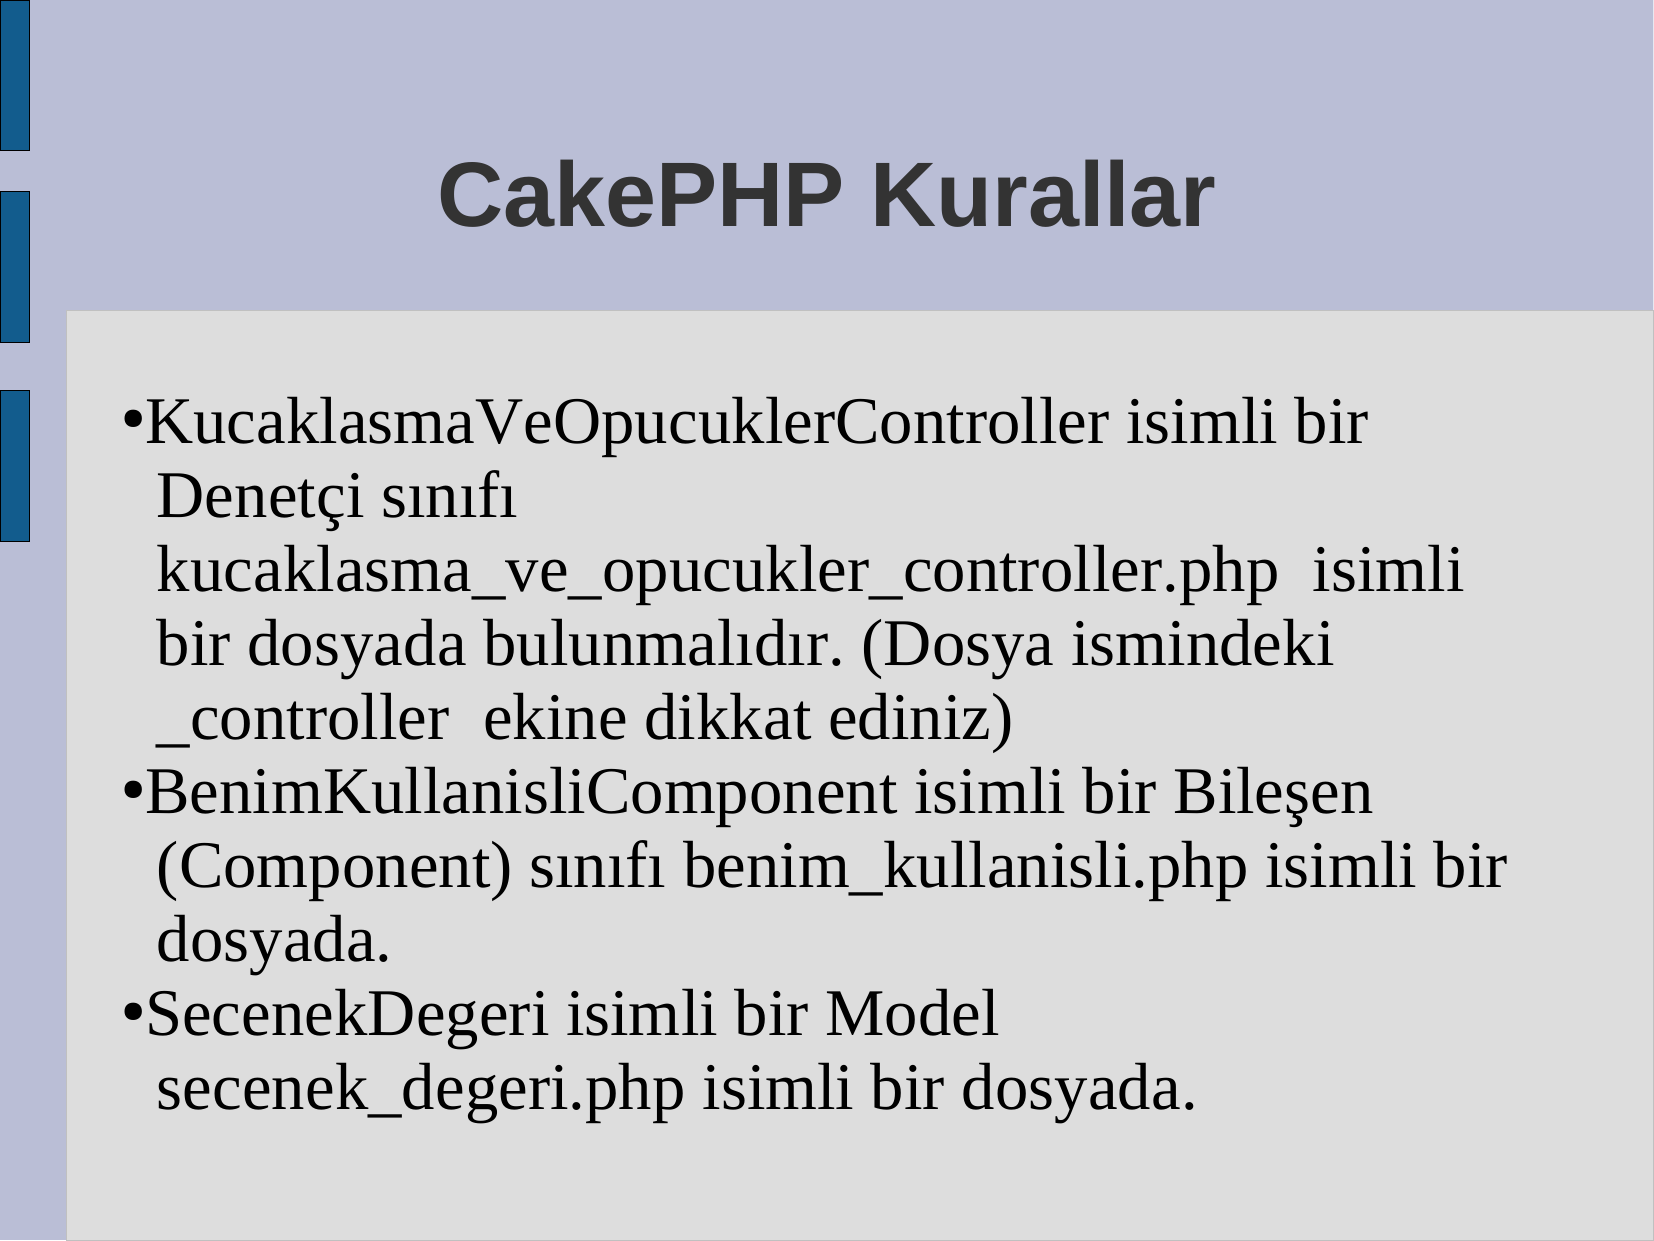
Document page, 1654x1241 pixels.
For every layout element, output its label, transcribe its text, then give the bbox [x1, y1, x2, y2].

subtitle KucaklasmaVeOpucuklerController isimli bir Denetçi sınıfı kucaklasma_ve_opucukler_controller.php isimli bir dosyada bulunmalıdır. (Dosya ismindeki _controller ekine dikkat ediniz) BenimKullanisliComponent isimli bir Bileşen (Component) sınıfı benim_kullanisli.php isimli bir dosyada. SecenekDegeri isimli bir Model secenek_degeri.php isimli bir dosyada. [121, 352, 1534, 1156]
title CakePHP Kurallar [121, 98, 1534, 291]
